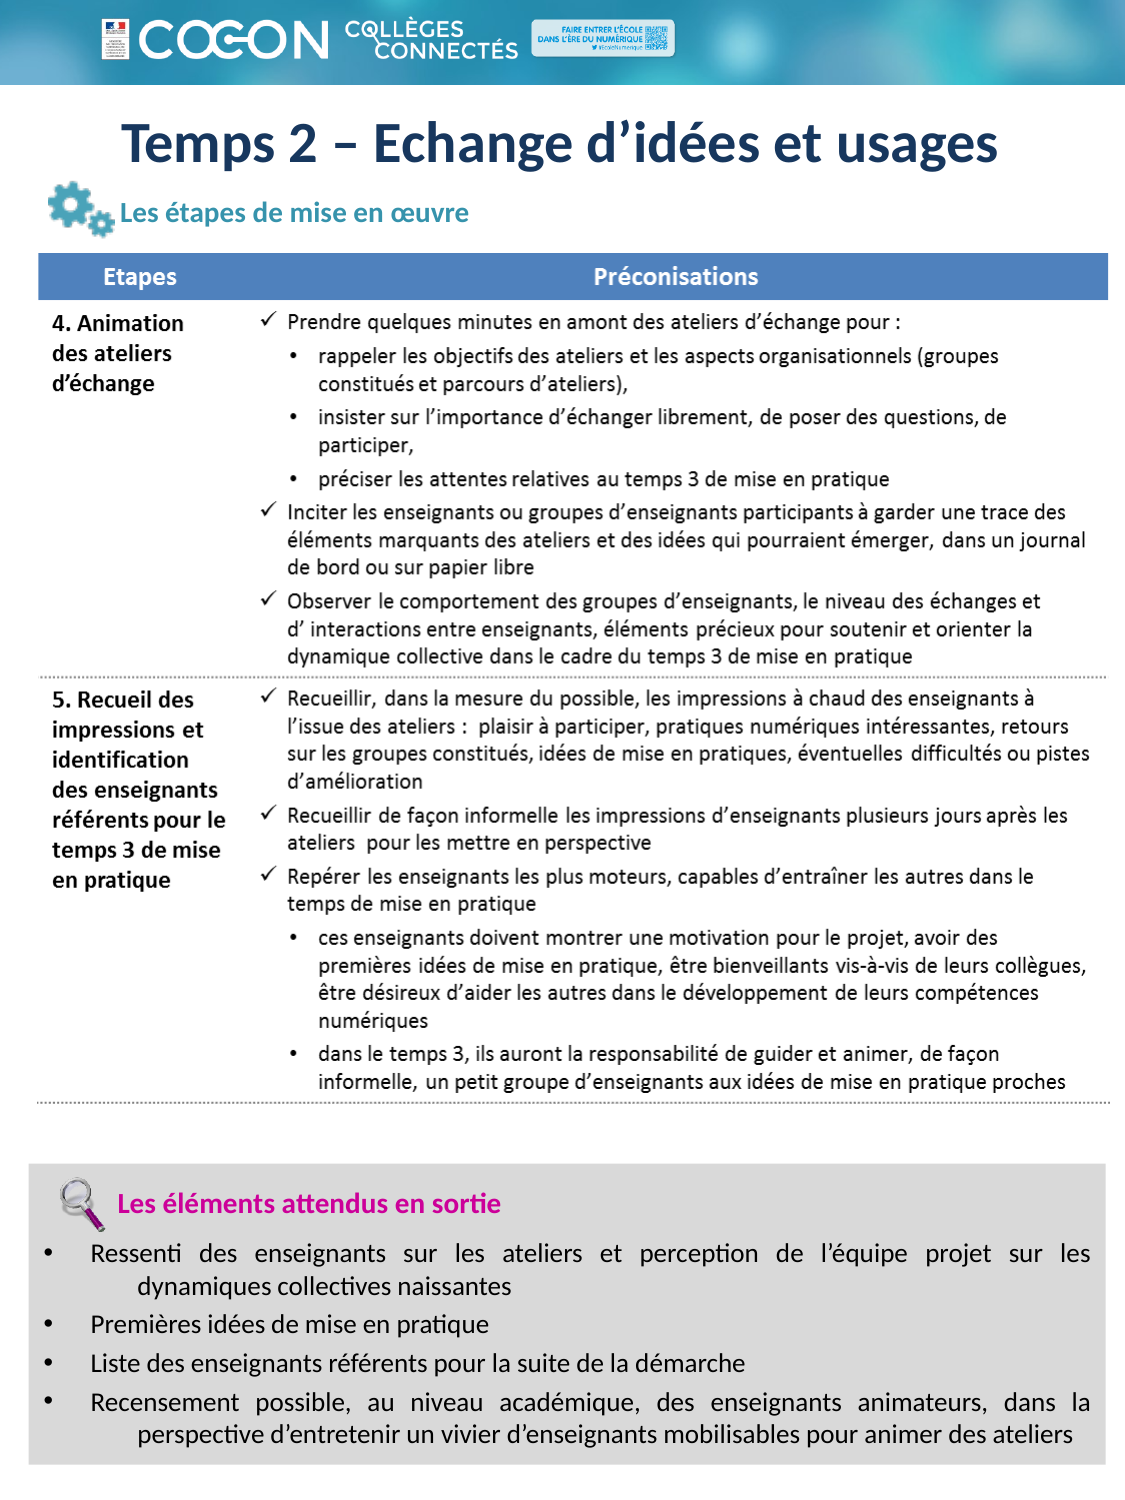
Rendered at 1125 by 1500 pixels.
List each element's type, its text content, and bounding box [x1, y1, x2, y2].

title Temps 2 – Echange d’idées et usages [0, 88, 1125, 190]
text_box Les étapes de mise en œuvre [31, 171, 1109, 236]
picture [58, 1177, 113, 1232]
picture [37, 252, 1110, 1111]
picture [0, 0, 1125, 85]
picture [48, 178, 115, 244]
text_box Les éléments attendus en sortie Ressenti des enseignants sur les ateliers et perception de l’équipe projet sur les dynamiques collectives naissantes Premières idées de mise en pratique Liste des enseignants référents pour la suite de la démarche Recensement possible, au niveau académique, des enseignants animateurs, dans la perspective d’entretenir un vivier d’enseignants mobilisables pour animer des ateliers [28, 1163, 1106, 1465]
